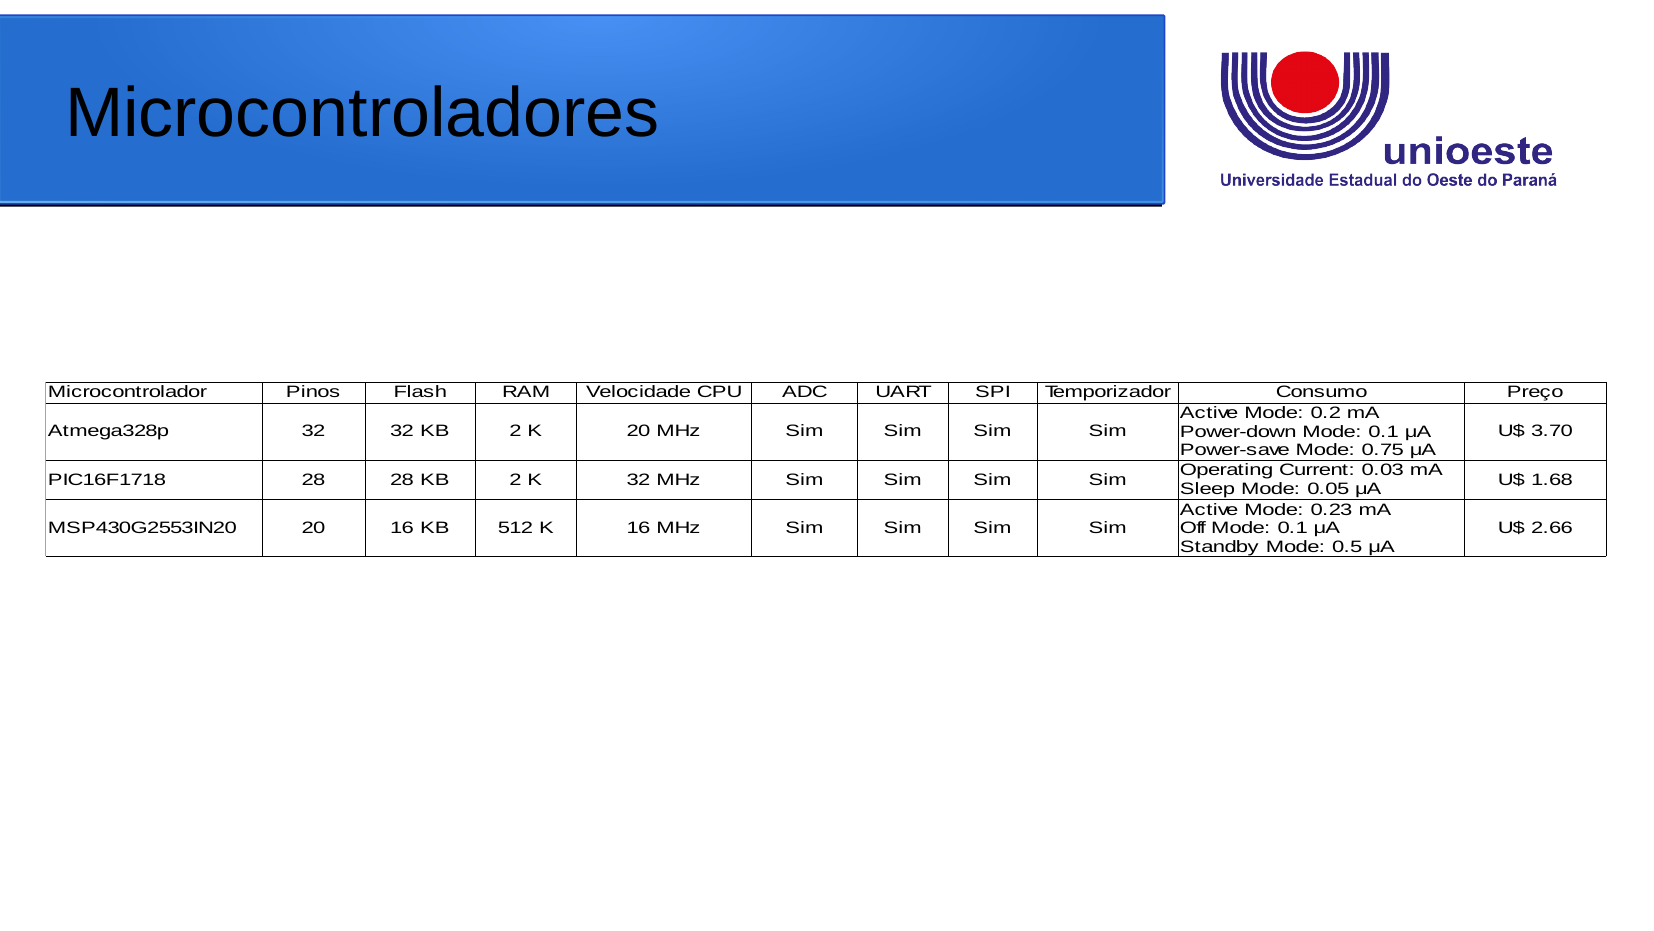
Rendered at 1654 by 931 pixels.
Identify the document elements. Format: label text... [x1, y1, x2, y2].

title Microcontroladores [64, 42, 1117, 183]
chart [45, 381, 1608, 559]
picture [1169, 19, 1601, 201]
